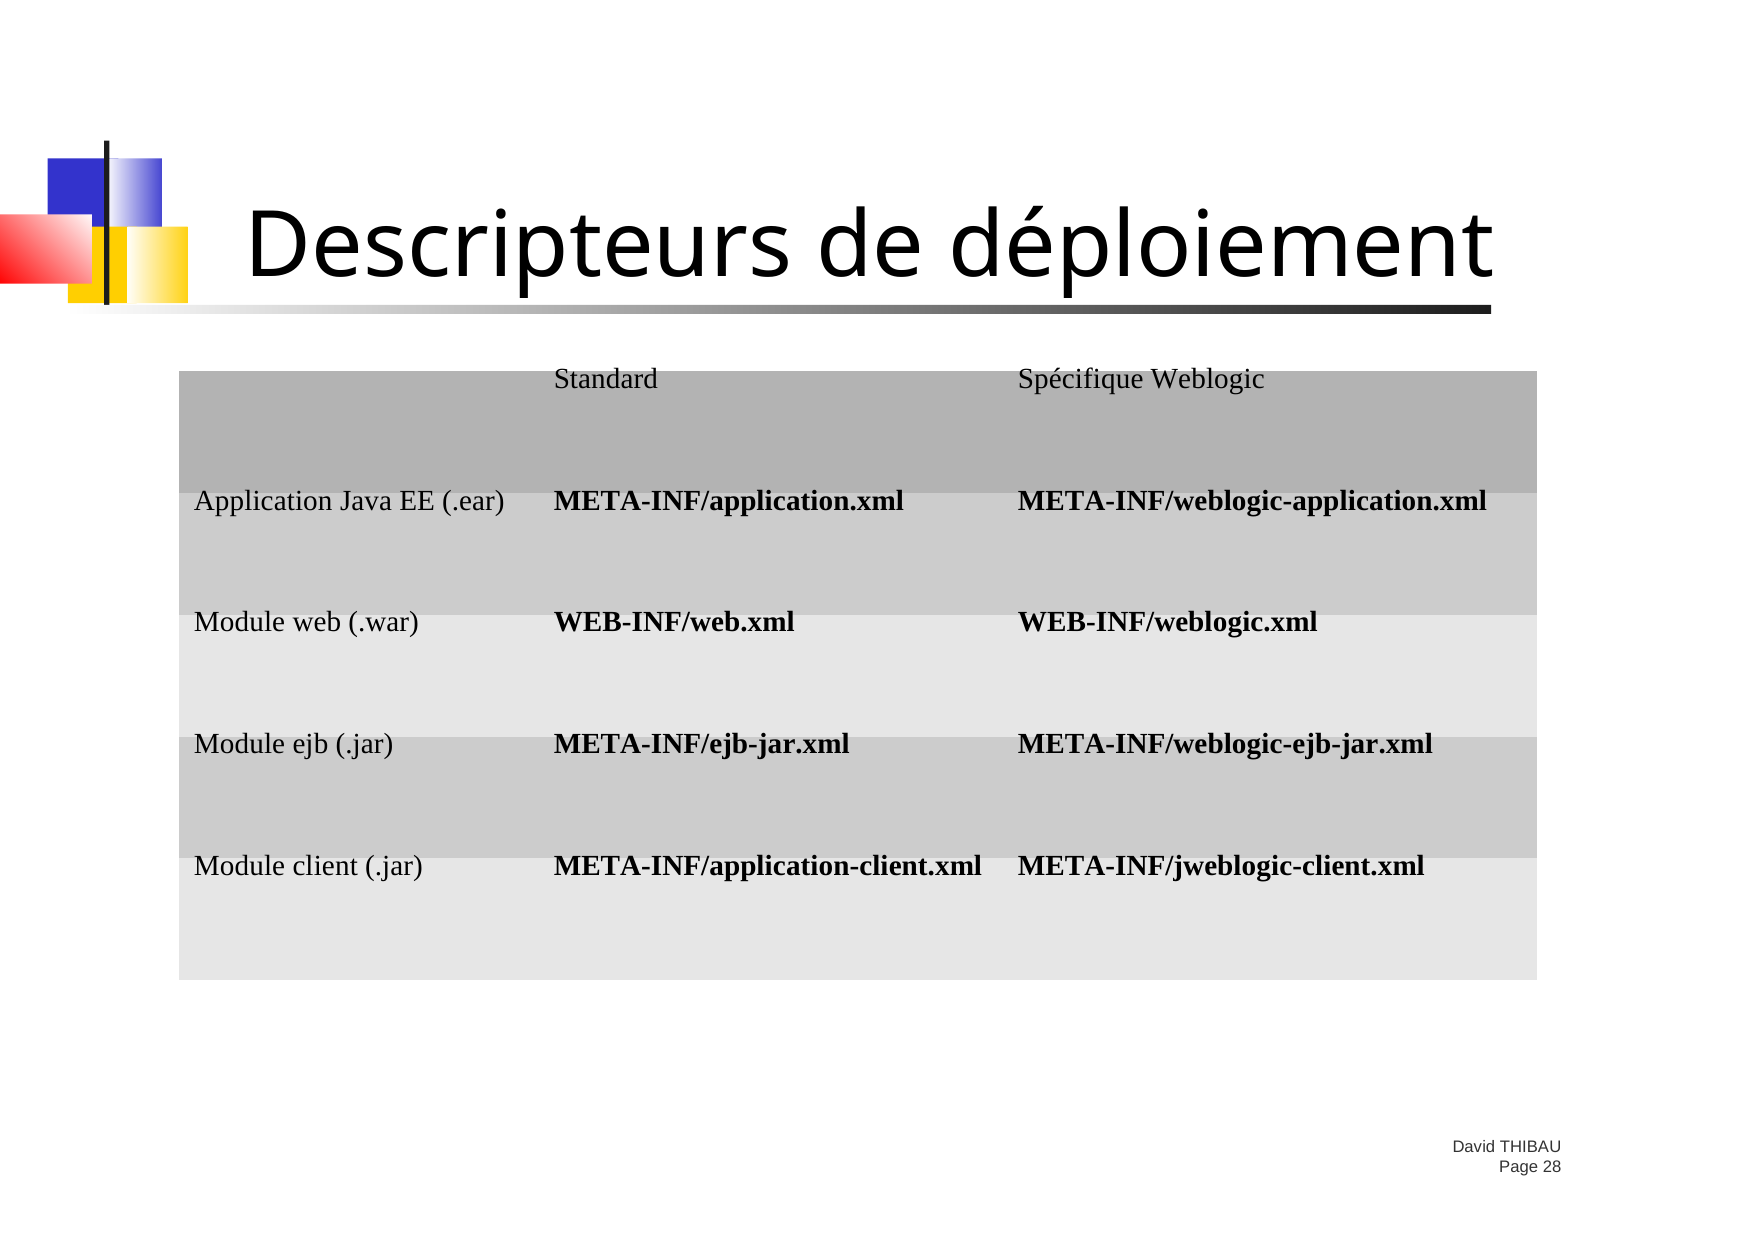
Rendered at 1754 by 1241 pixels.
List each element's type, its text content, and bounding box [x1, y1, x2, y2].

table_cell META-INF/weblogic-ejb-jar.xml [1003, 737, 1537, 858]
title Descripteurs de déploiement [179, 139, 1561, 351]
table_cell META-INF/weblogic-application.xml [1003, 493, 1537, 615]
table_cell META-INF/jweblogic-client.xml [1003, 858, 1537, 980]
table_cell WEB-INF/web.xml [539, 615, 1003, 737]
table_cell META-INF/ejb-jar.xml [539, 737, 1003, 858]
table_header [179, 371, 539, 493]
table_cell Module client (.jar) [179, 858, 539, 980]
table_cell WEB-INF/weblogic.xml [1003, 615, 1537, 737]
table_cell Application Java EE (.ear) [179, 493, 539, 615]
table_header Spécifique Weblogic [1003, 371, 1537, 493]
table_cell META-INF/application.xml [539, 493, 1003, 615]
table_cell Module ejb (.jar) [179, 737, 539, 858]
table_cell Module web (.war) [179, 615, 539, 737]
table_header Standard [539, 371, 1003, 493]
table_cell META-INF/application-client.xml [539, 858, 1003, 980]
